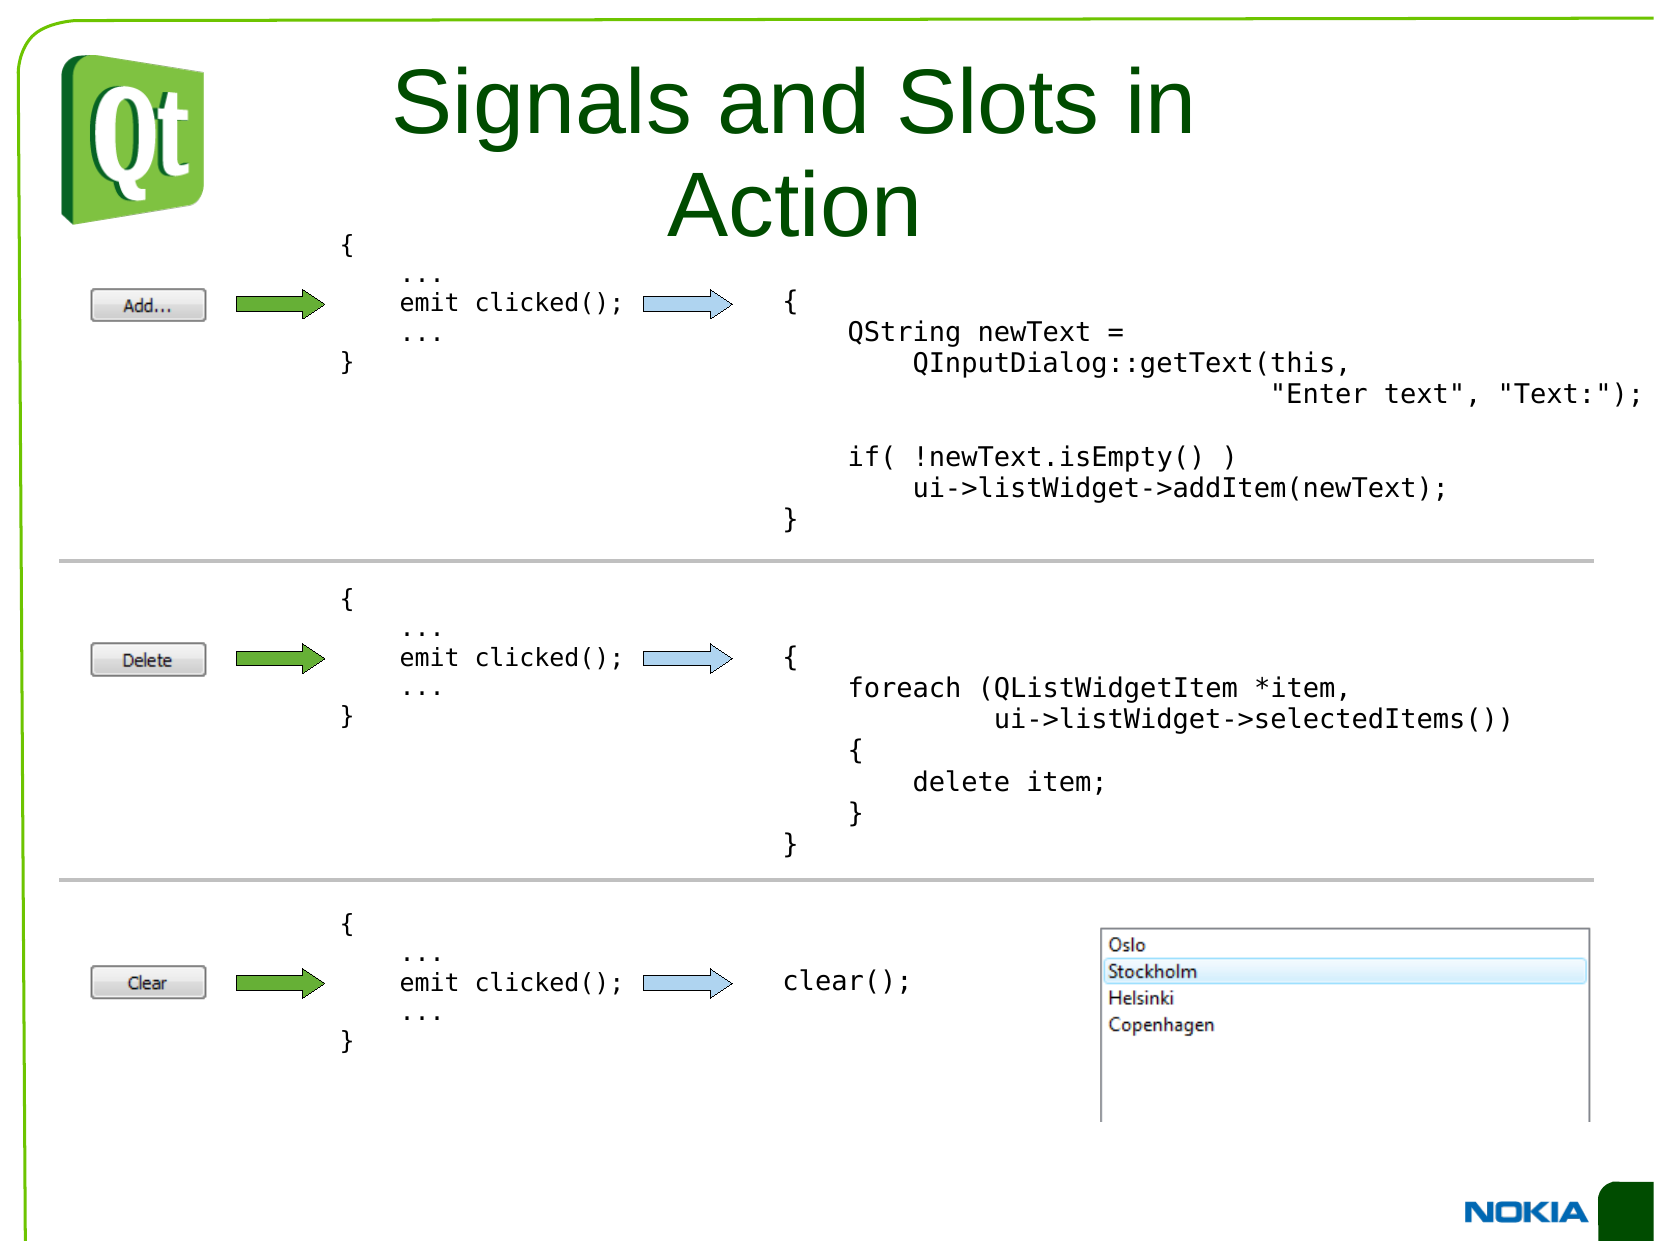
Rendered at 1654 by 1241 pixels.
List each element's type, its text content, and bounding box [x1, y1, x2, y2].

text_box [643, 968, 733, 999]
text_box [236, 289, 324, 319]
picture [88, 284, 208, 325]
text_box [643, 643, 733, 674]
text_box { ... emit clicked(); ... } [324, 901, 641, 1063]
picture [1096, 922, 1595, 1123]
picture [1465, 1201, 1589, 1223]
text_box [236, 968, 324, 999]
picture [61, 55, 204, 225]
title Signals and Slots in Action [257, 49, 1333, 257]
text_box { ... emit clicked(); ... } [324, 576, 641, 739]
picture [88, 961, 208, 1004]
picture [88, 638, 208, 680]
text_box { QString newText = QInputDialog::getText(this, "Enter text", "Text:"); if( !newText.isEmpty() ) ui->listWidget->addItem(newText); } [767, 277, 1654, 547]
text_box clear(); [767, 957, 928, 1005]
text_box [643, 289, 733, 319]
text_box { ... emit clicked(); ... } [324, 222, 641, 384]
text_box [236, 643, 324, 674]
text_box { foreach (QListWidgetItem *item, ui->listWidget->selectedItems()) { delete item; } } [767, 633, 1532, 872]
